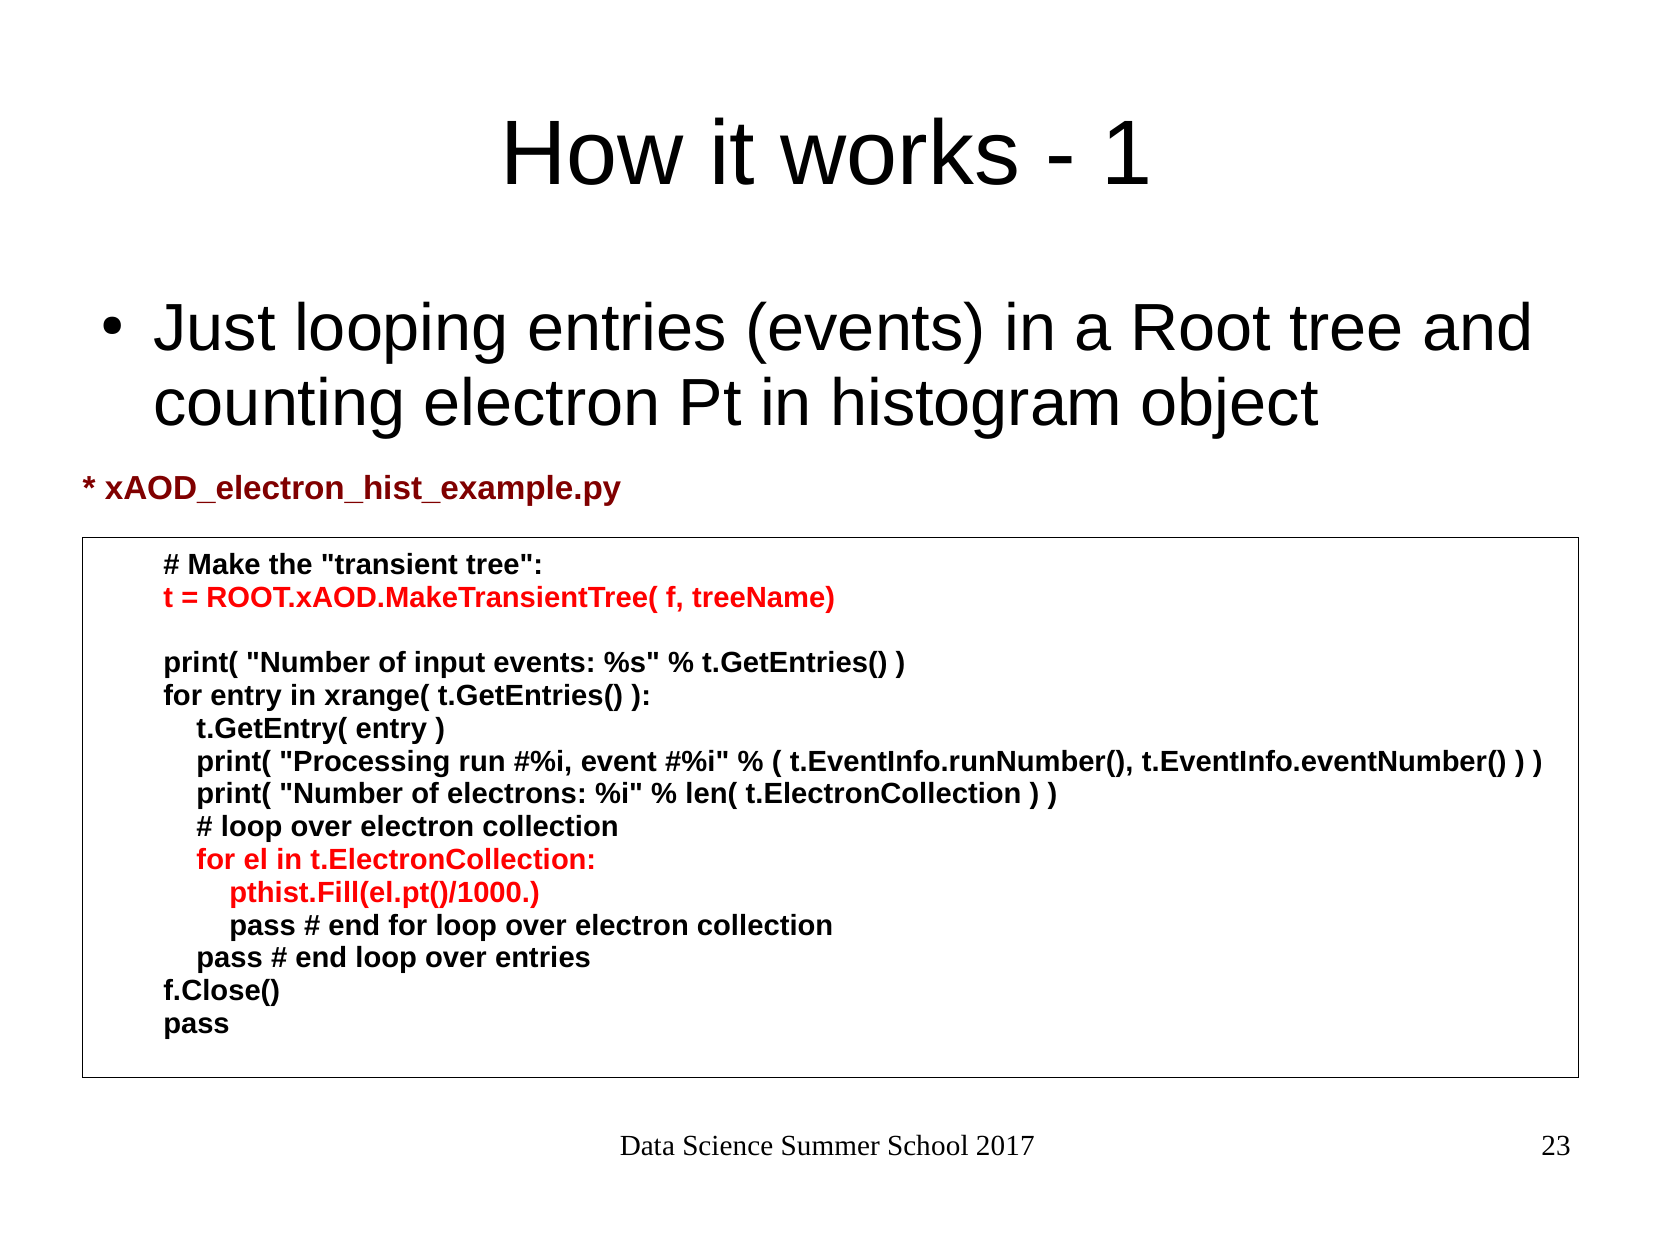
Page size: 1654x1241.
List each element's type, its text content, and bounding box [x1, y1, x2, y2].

list Just looping entries (events) in a Root tree and counting electron Pt in histogram object * xAOD_electron_hist_example.py [82, 290, 1571, 537]
text_box # Make the "transient tree": t = ROOT.xAOD.MakeTransientTree( f, treeName) print( "Number of input events: %s" % t.GetEntries() ) for entry in xrange( t.GetEntries() ): t.GetEntry( entry ) print( "Processing run #%i, event #%i" % ( t.EventInfo.runNumber(), t.EventInfo.eventNumber() ) ) print( "Number of electrons: %i" % len( t.ElectronCollection ) ) # loop over electron collection for el in t.ElectronCollection: pthist.Fill(el.pt()/1000.) pass # end for loop over electron collection pass # end loop over entries f.Close() pass [82, 537, 1579, 1078]
title How it works - 1 [82, 49, 1571, 257]
